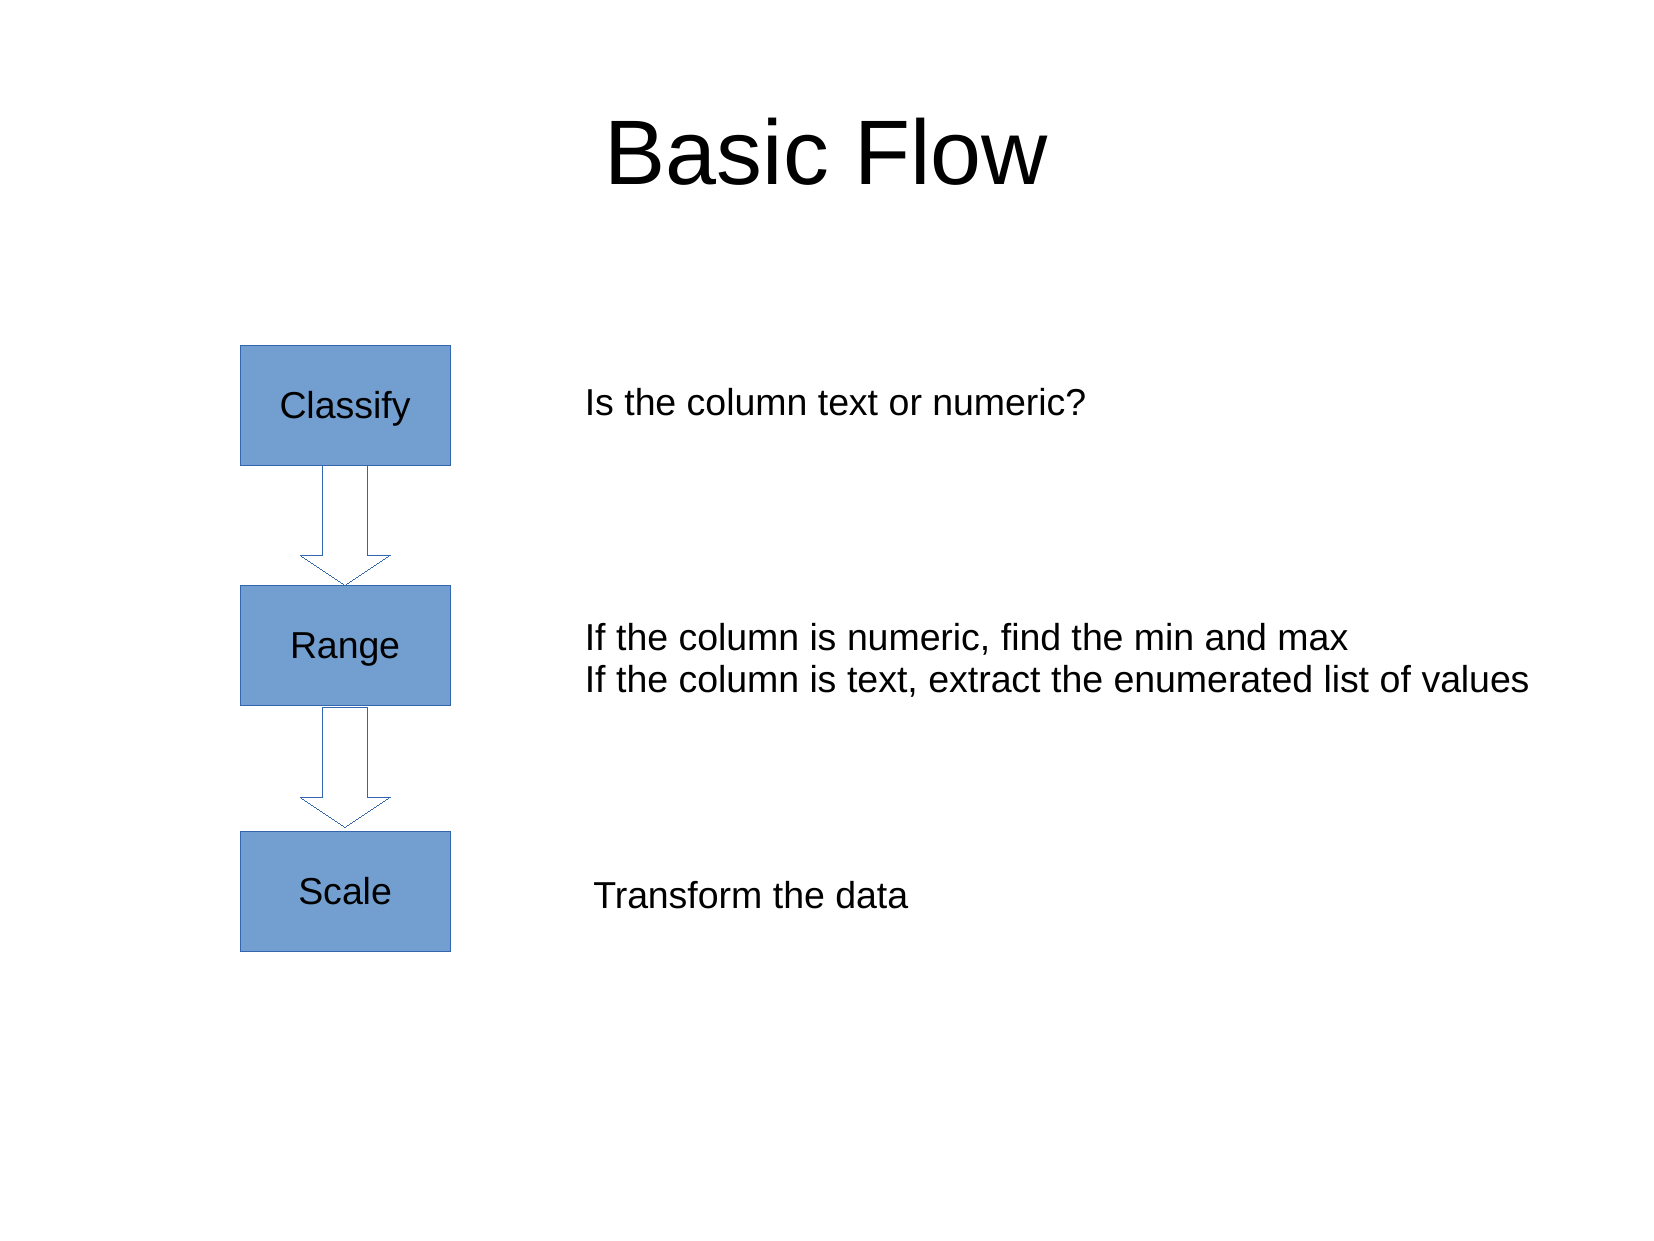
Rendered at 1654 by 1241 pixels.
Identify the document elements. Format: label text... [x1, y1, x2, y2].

title Basic Flow [82, 49, 1571, 257]
text_box [300, 465, 391, 586]
text_box Transform the data [578, 867, 1344, 925]
text_box Is the column text or numeric? [570, 374, 1336, 432]
text_box [300, 707, 391, 828]
text_box Classify [240, 345, 451, 466]
text_box Scale [240, 831, 451, 952]
text_box If the column is numeric, find the min and max If the column is text, extract the enumerated list of values [570, 608, 1576, 708]
text_box Range [240, 585, 451, 706]
